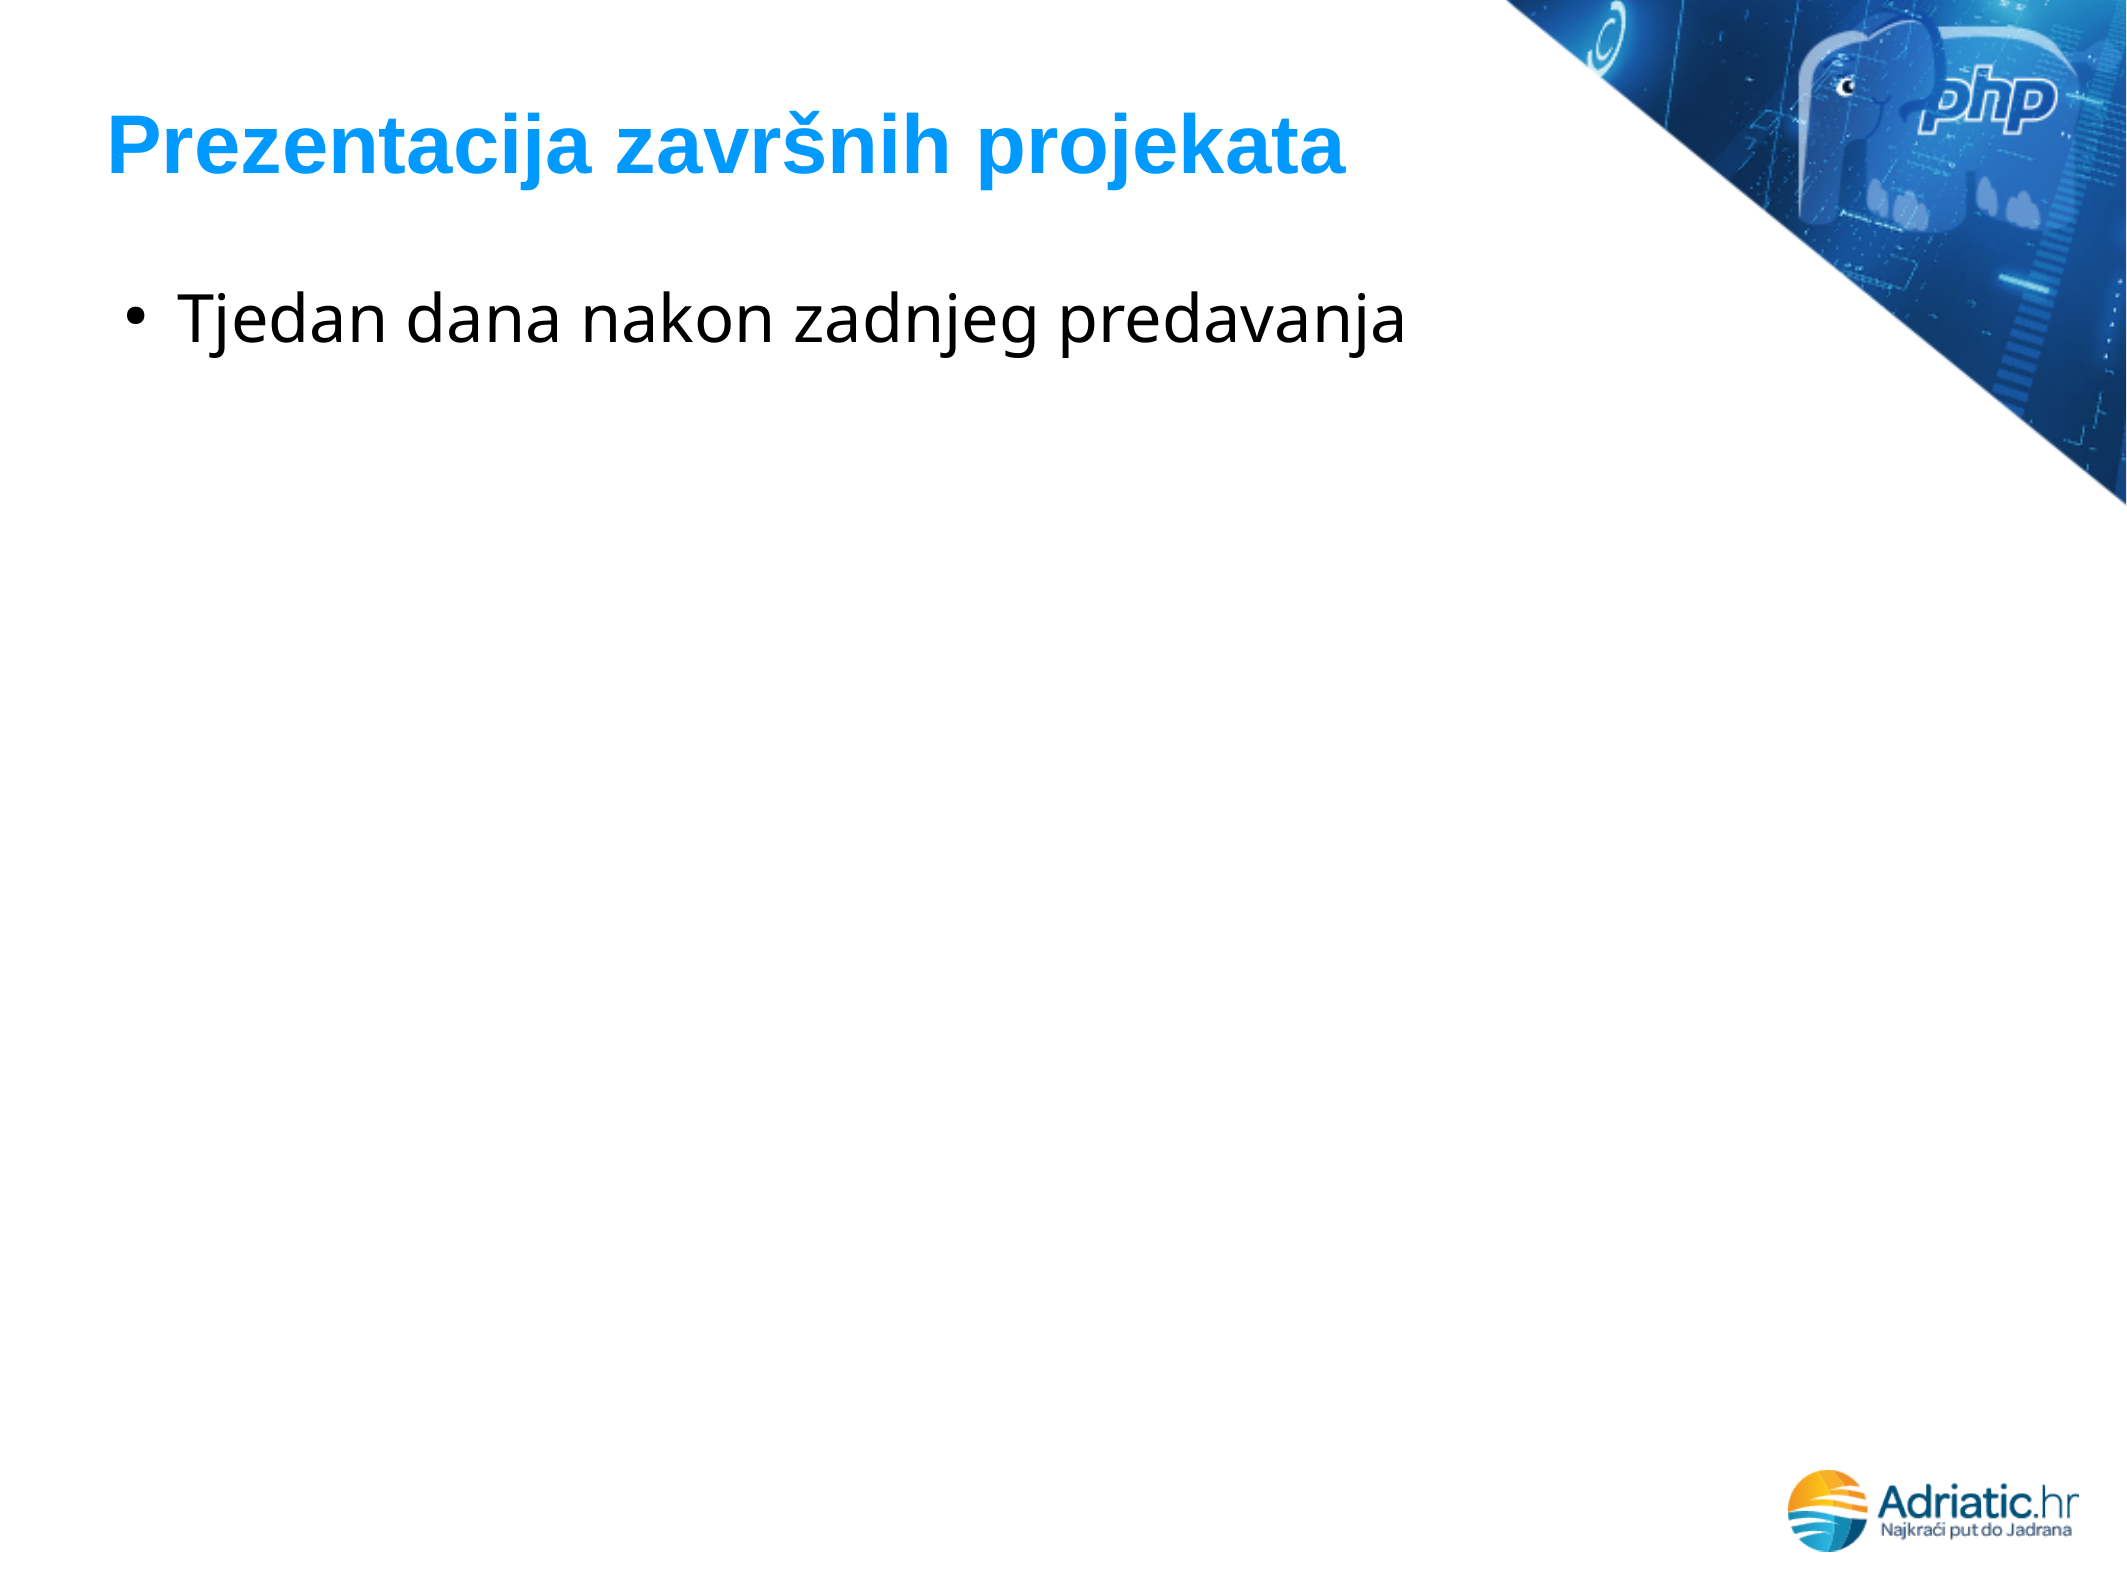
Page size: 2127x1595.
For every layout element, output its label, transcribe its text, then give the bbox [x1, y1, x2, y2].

title Prezentacija završnih projekata [106, 70, 1630, 219]
picture [1505, 0, 2127, 625]
picture [1788, 1470, 2079, 1552]
list Tjedan dana nakon zadnjeg predavanja [106, 271, 2020, 1453]
